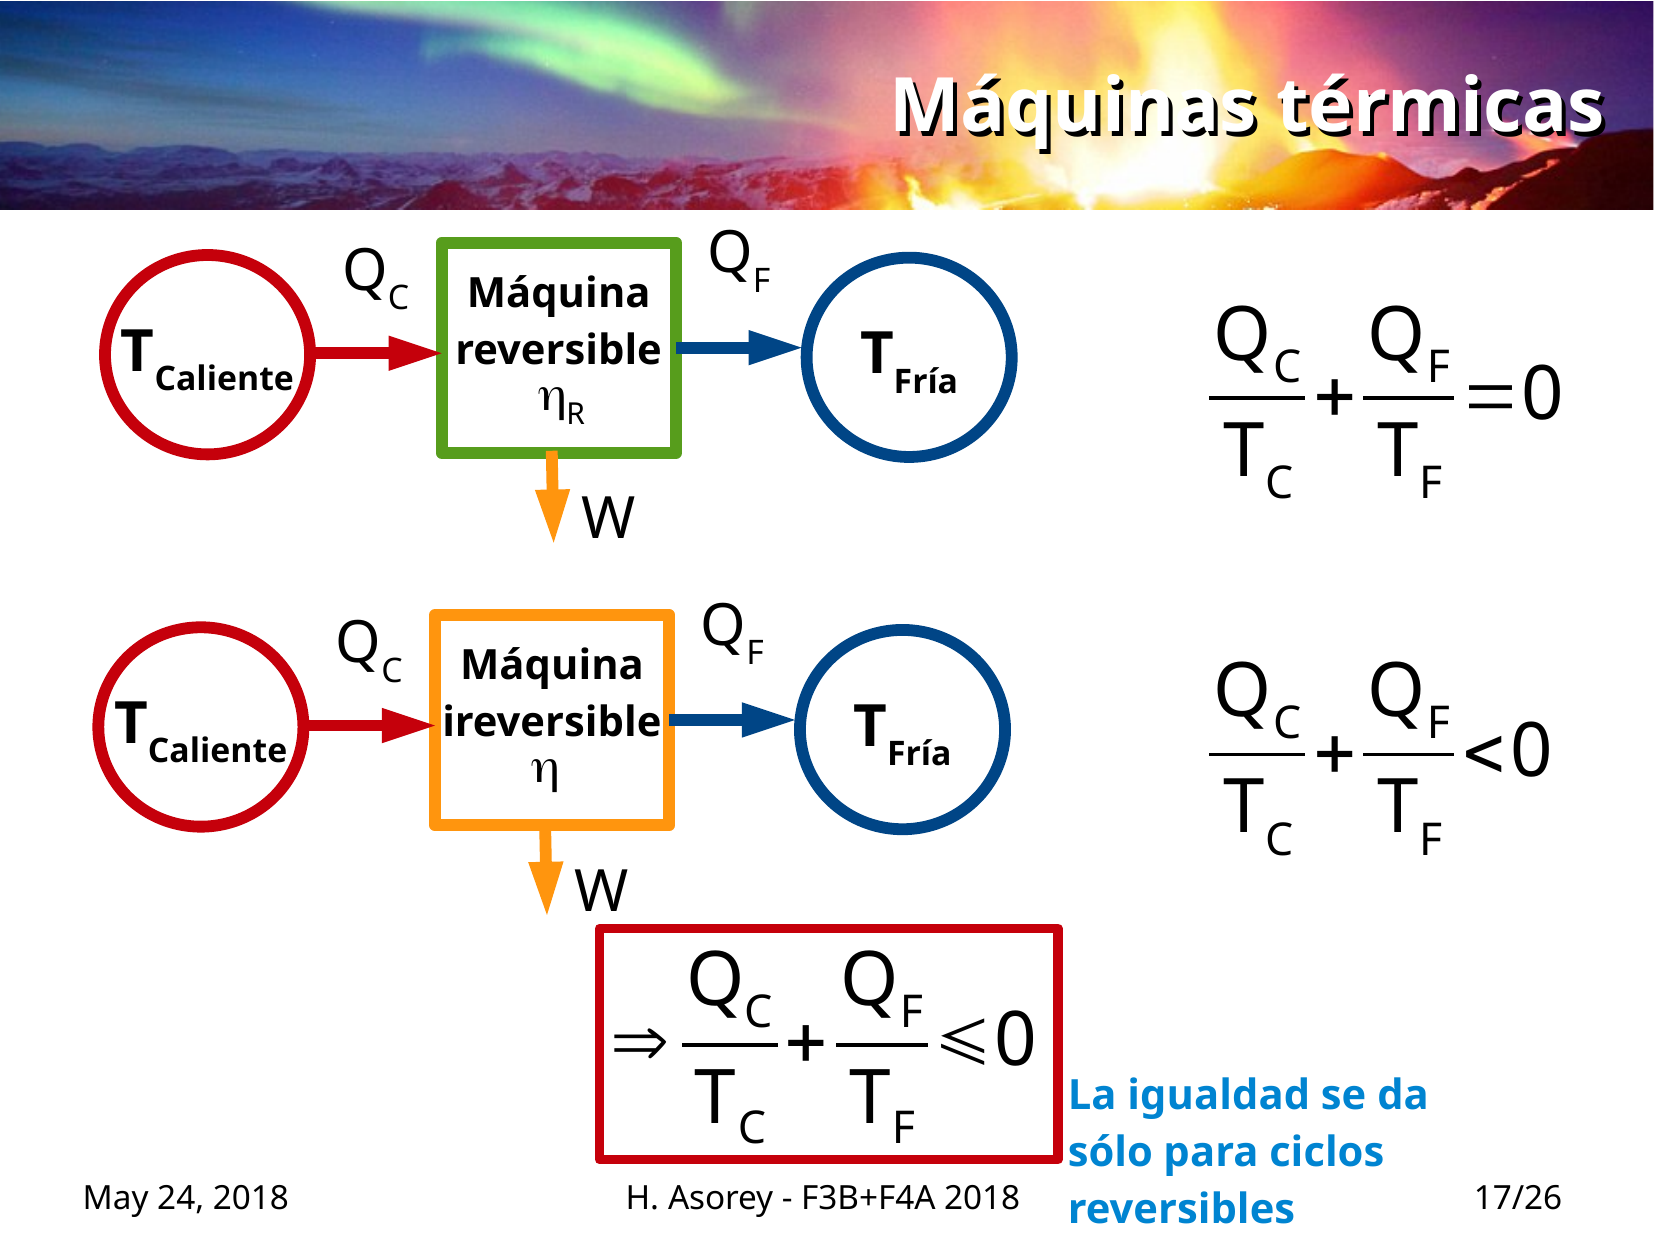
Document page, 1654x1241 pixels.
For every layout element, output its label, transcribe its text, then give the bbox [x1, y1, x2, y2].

chart [604, 933, 1054, 1156]
chart [530, 384, 592, 433]
chart [523, 757, 568, 796]
text_box W [565, 469, 652, 556]
text_box TFría [799, 629, 1006, 830]
picture [0, 1, 1654, 210]
text_box W [559, 841, 645, 928]
chart [1200, 287, 1580, 509]
text_box TCaliente [98, 627, 304, 827]
title Máquinas térmicas [45, 15, 1606, 191]
text_box TCaliente [105, 255, 310, 455]
text_box TFría [806, 257, 1012, 457]
text_box Máquina ireversible [435, 614, 670, 826]
chart [1200, 644, 1570, 866]
text_box Máquina reversible [441, 242, 677, 454]
text_box La igualdad se da sólo para ciclos reversibles [1053, 1056, 1538, 1174]
